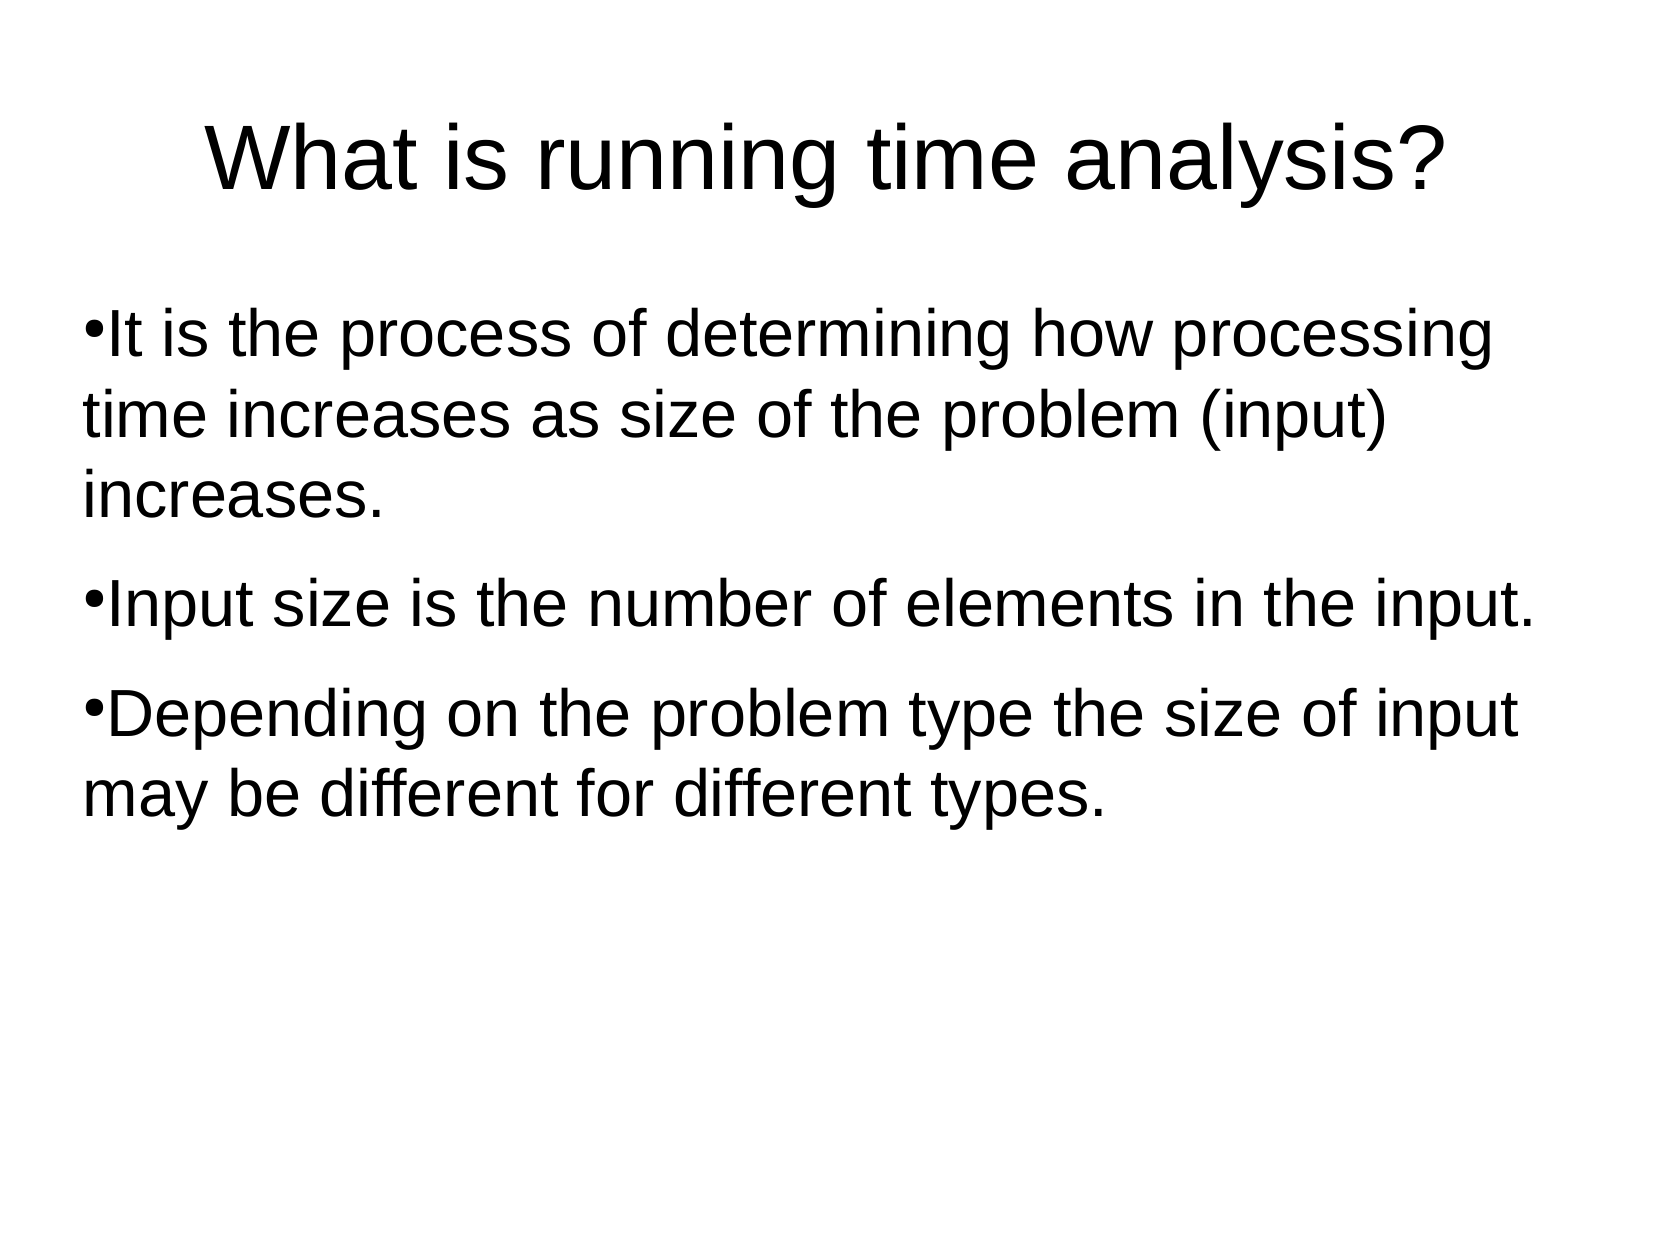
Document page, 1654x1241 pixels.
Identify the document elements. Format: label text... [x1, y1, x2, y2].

list It is the process of determining how processing time increases as size of the problem (input) increases. Input size is the number of elements in the input. Depending on the problem type the size of input may be different for different types. [82, 290, 1571, 1010]
title What is running time analysis? [82, 49, 1571, 257]
